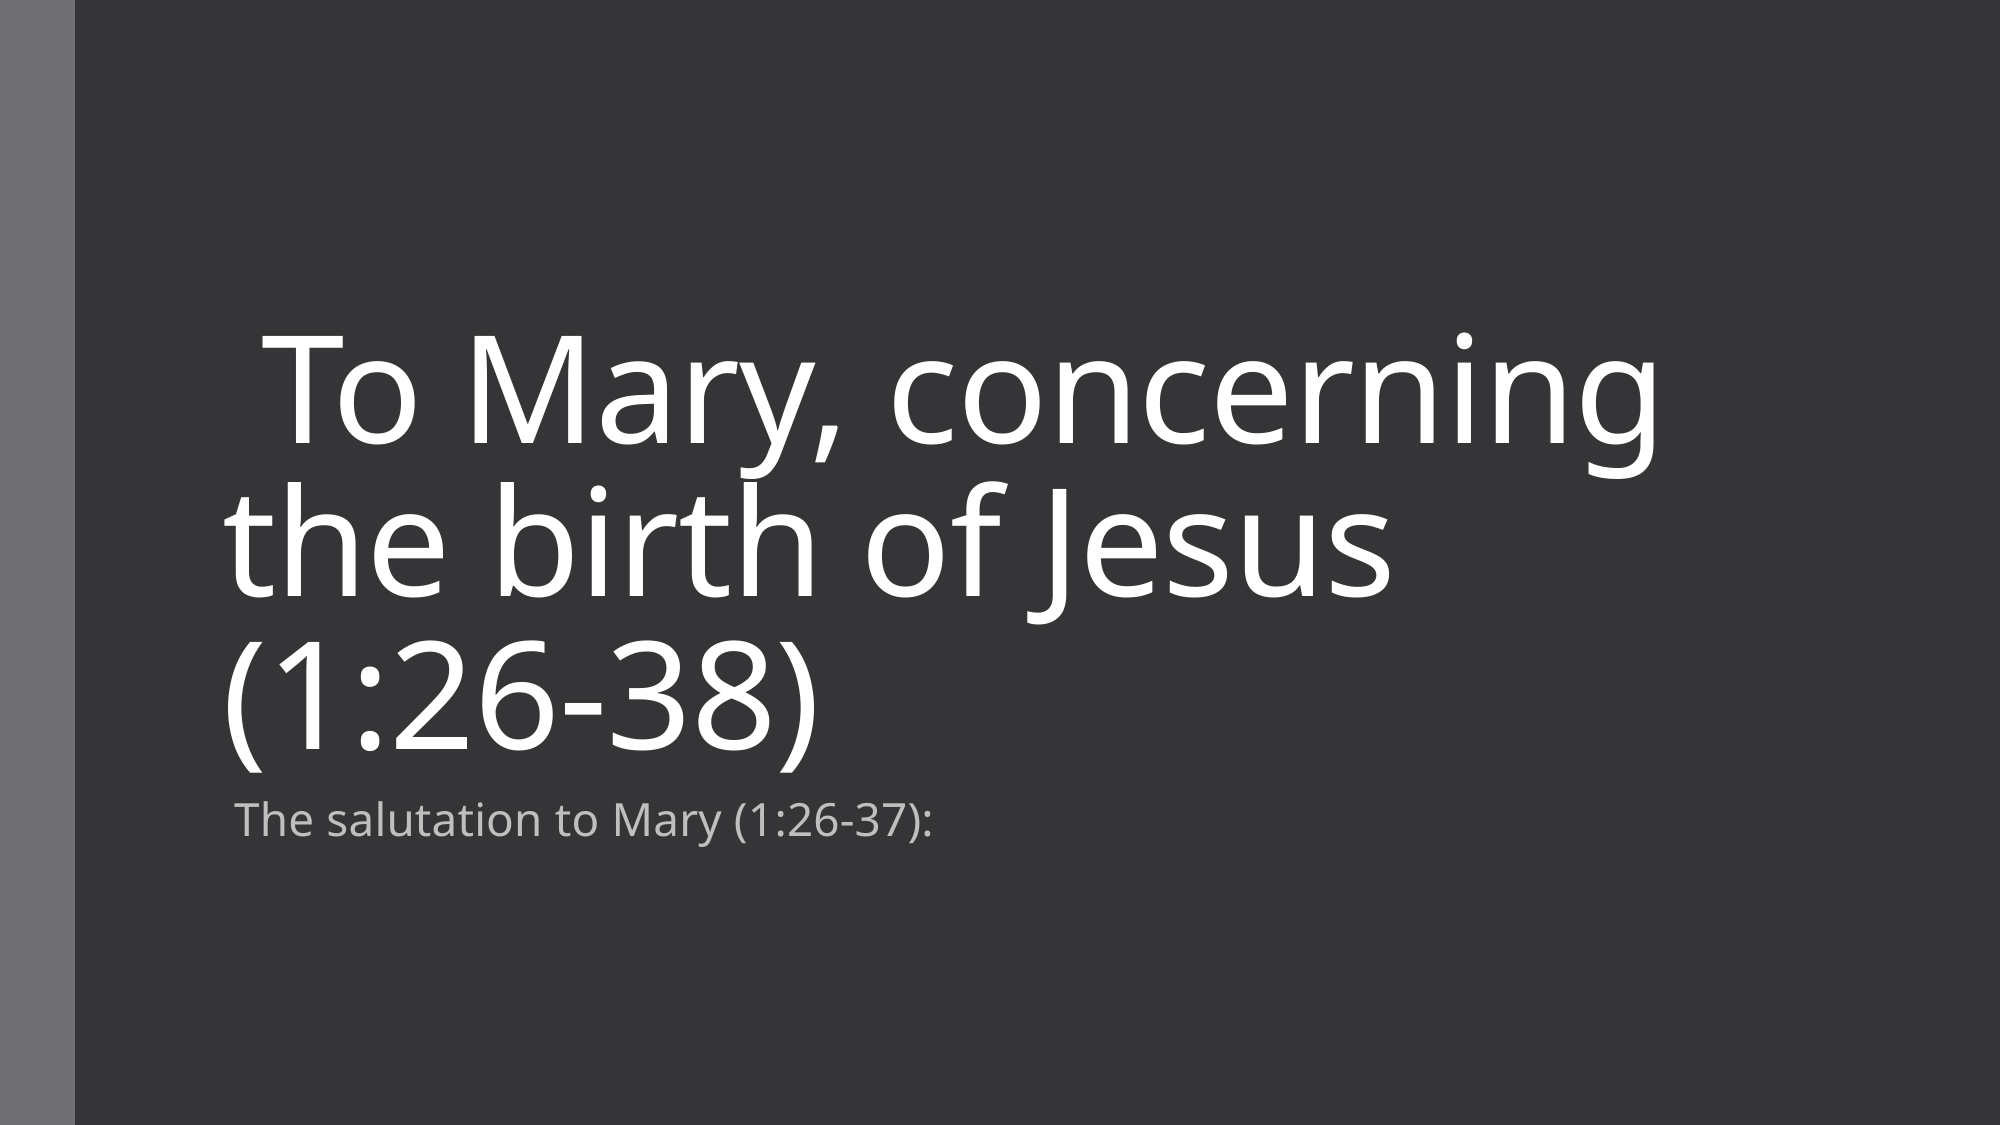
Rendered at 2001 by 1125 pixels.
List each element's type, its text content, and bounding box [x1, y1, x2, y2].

subtitle The salutation to Mary (1:26-37): [206, 787, 1752, 1066]
title To Mary, concerning the birth of Jesus (1:26-38) [206, 124, 1752, 787]
